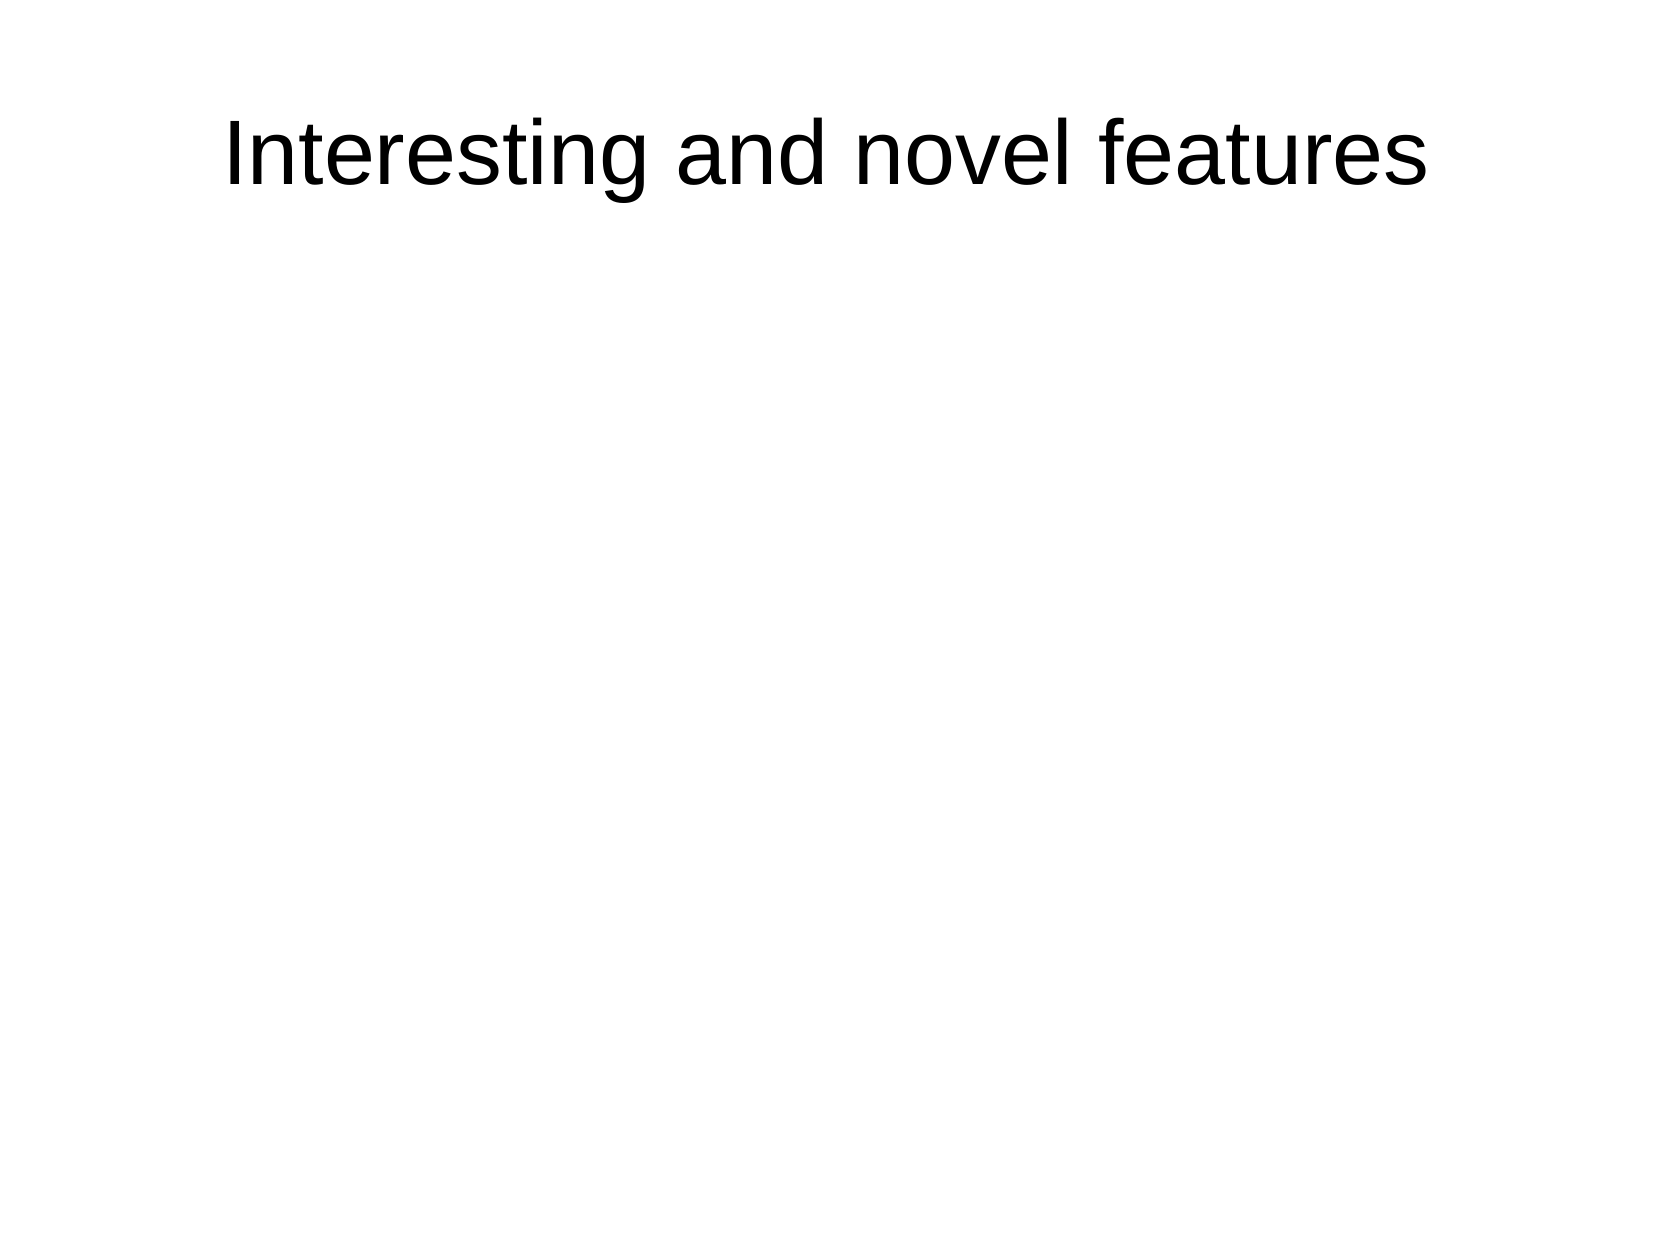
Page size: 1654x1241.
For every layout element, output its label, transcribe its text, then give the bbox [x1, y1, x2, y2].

title Interesting and novel features [82, 49, 1571, 257]
